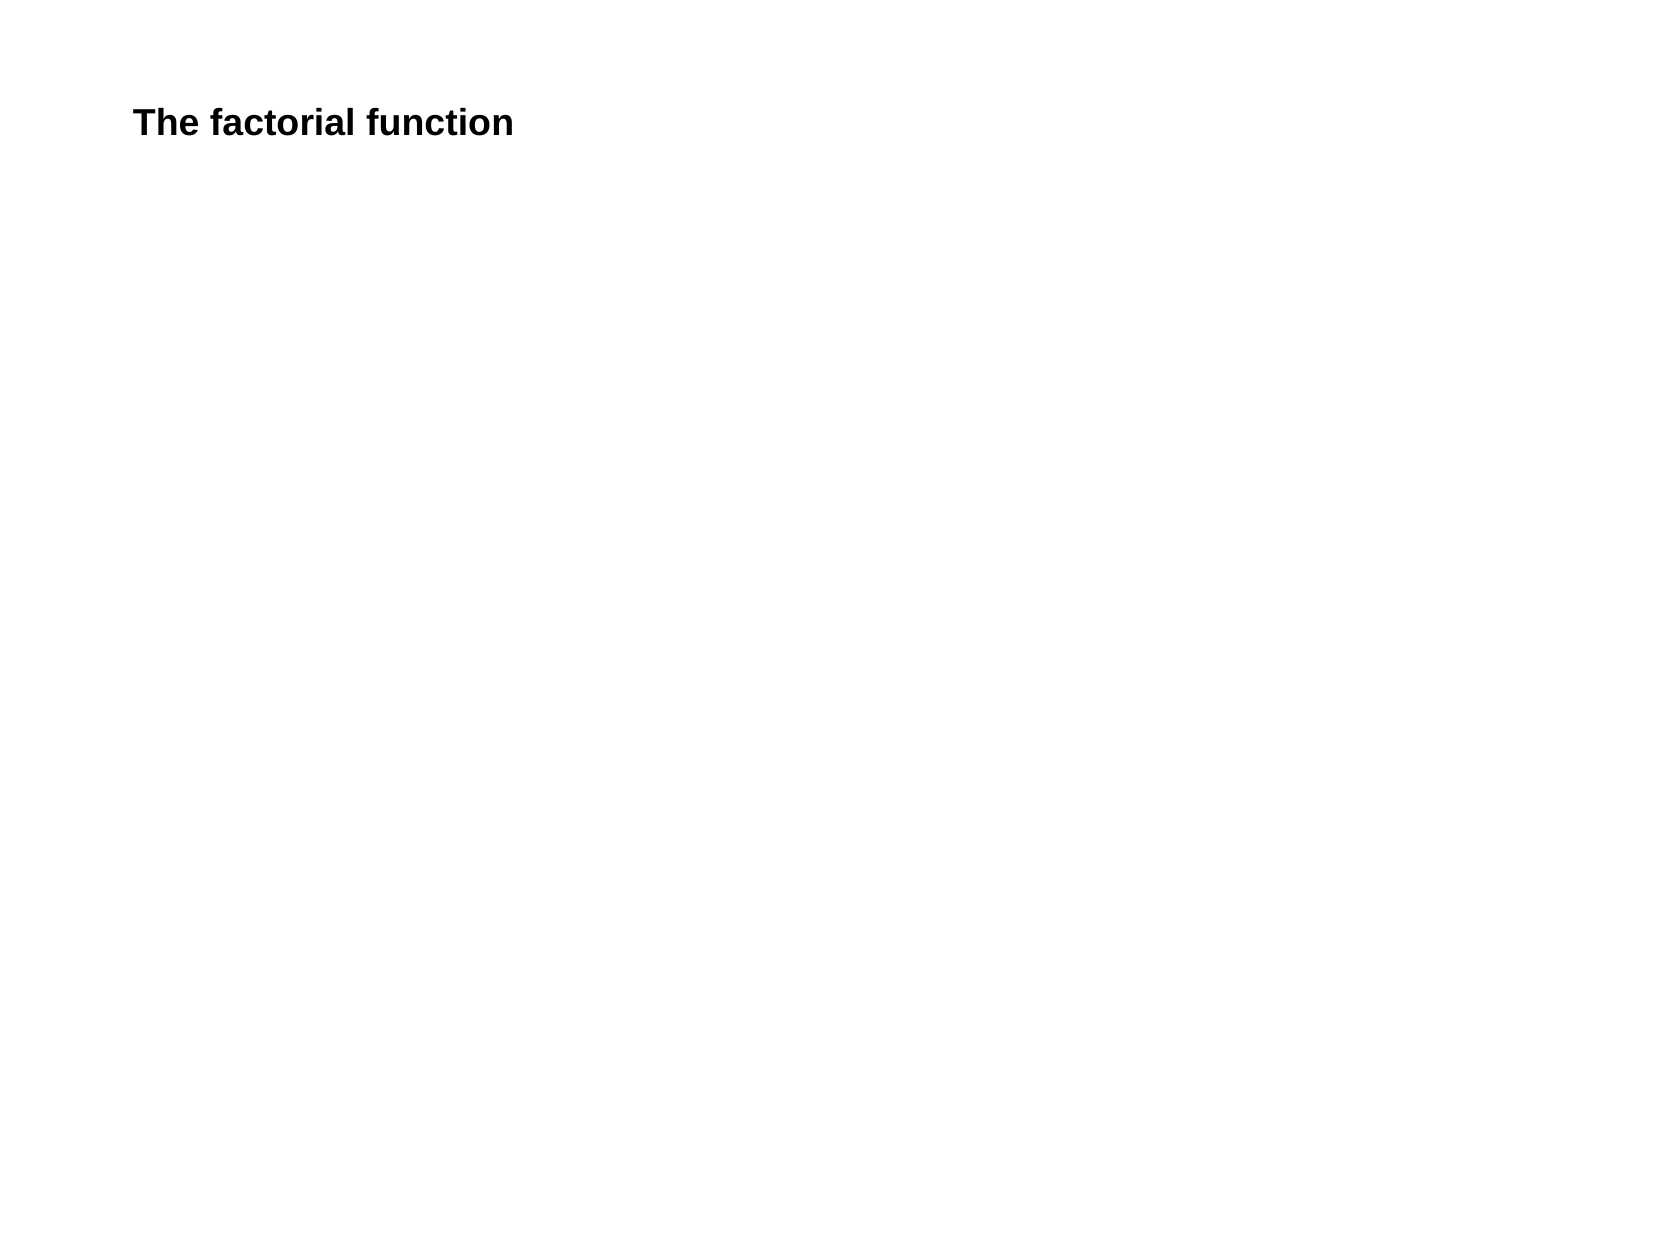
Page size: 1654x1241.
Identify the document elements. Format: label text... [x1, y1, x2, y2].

text_box The factorial function [118, 94, 1571, 530]
